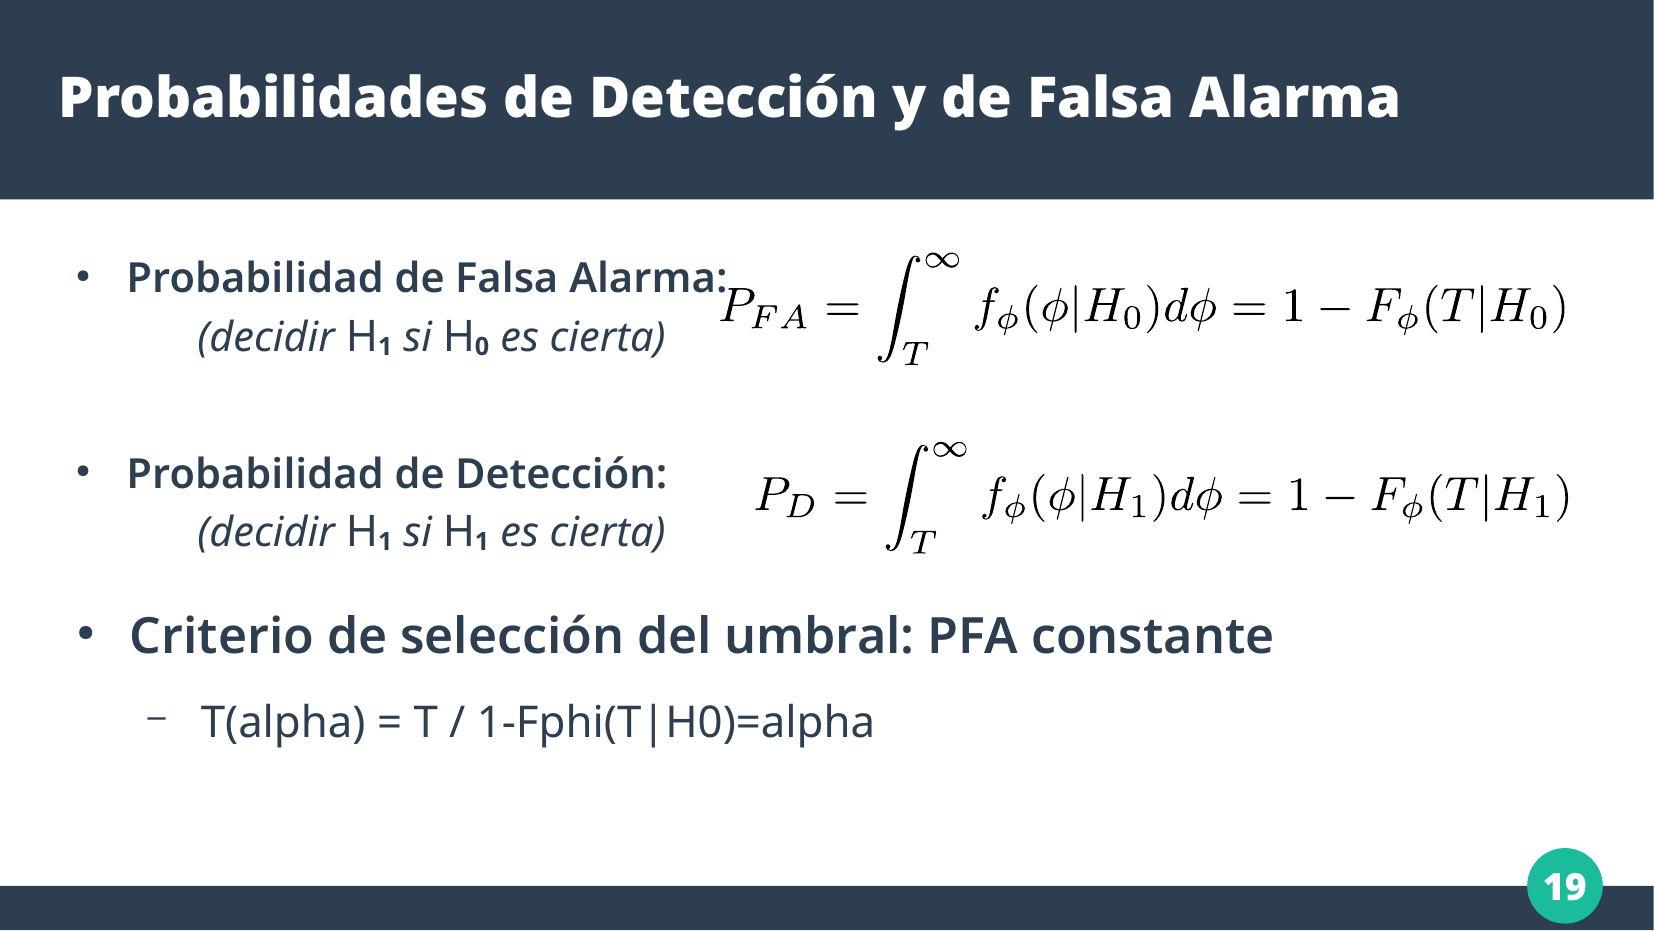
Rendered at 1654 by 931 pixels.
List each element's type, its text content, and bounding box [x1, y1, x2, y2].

text_box [809, 441, 1569, 554]
title Probabilidades de Detección y de Falsa Alarma [59, 37, 1595, 155]
list Criterio de selección del umbral: PFA constante T(alpha) = T / 1-Fphi(T|H0)=alpha [59, 600, 1595, 864]
list Probabilidad de Falsa Alarma: (decidir H1 si H0 es cierta) Probabilidad de Detección: (decidir H1 si H1 es cierta) [59, 248, 809, 563]
text_box [809, 252, 1565, 366]
